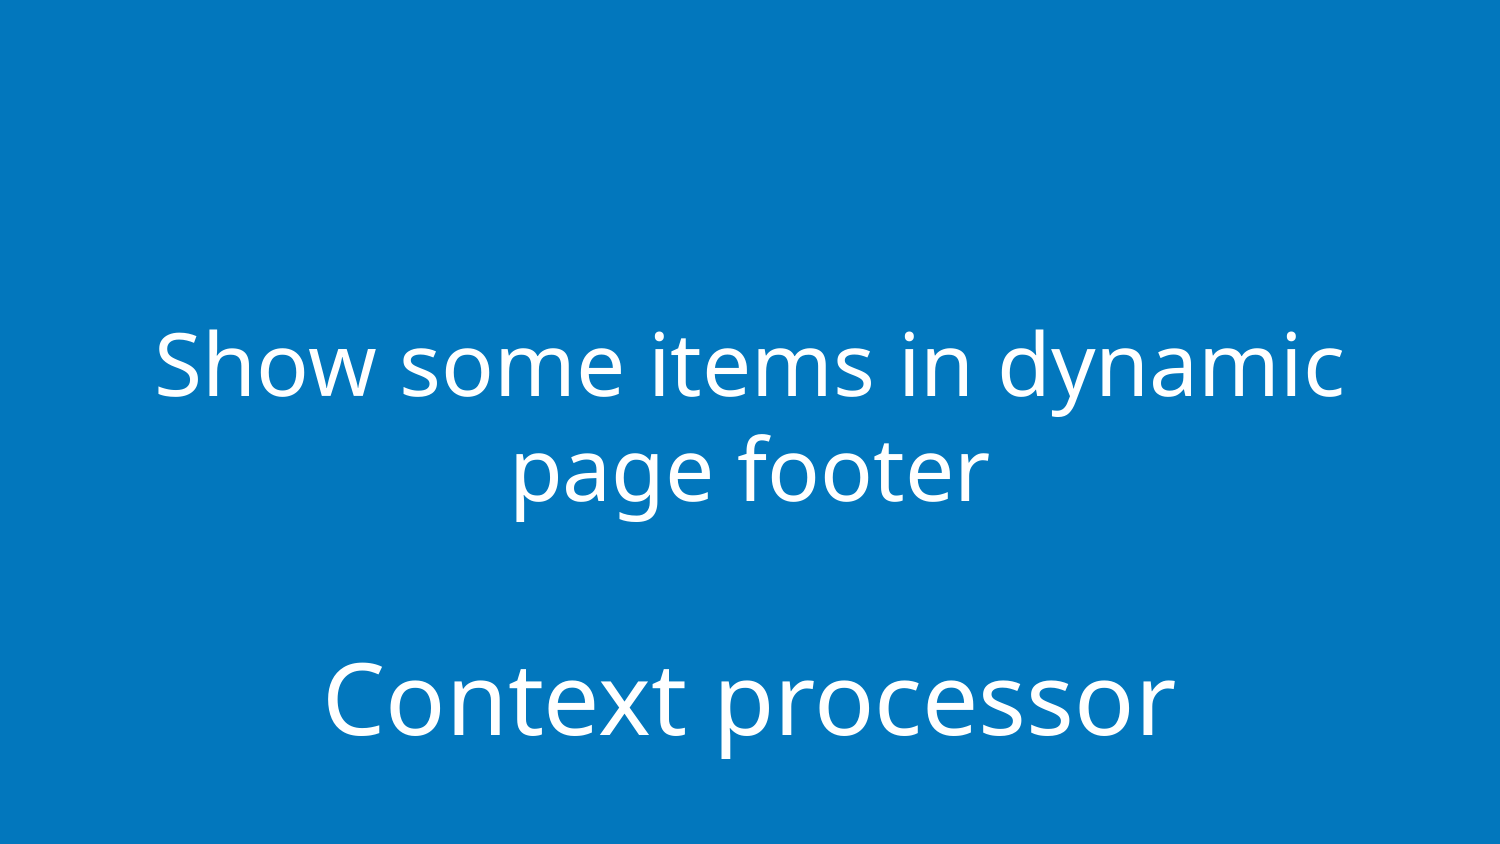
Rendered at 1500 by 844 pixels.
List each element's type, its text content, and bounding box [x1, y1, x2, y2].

title Show some items in dynamic page footer [75, 58, 1425, 568]
text_box Context processor [75, 568, 1425, 771]
